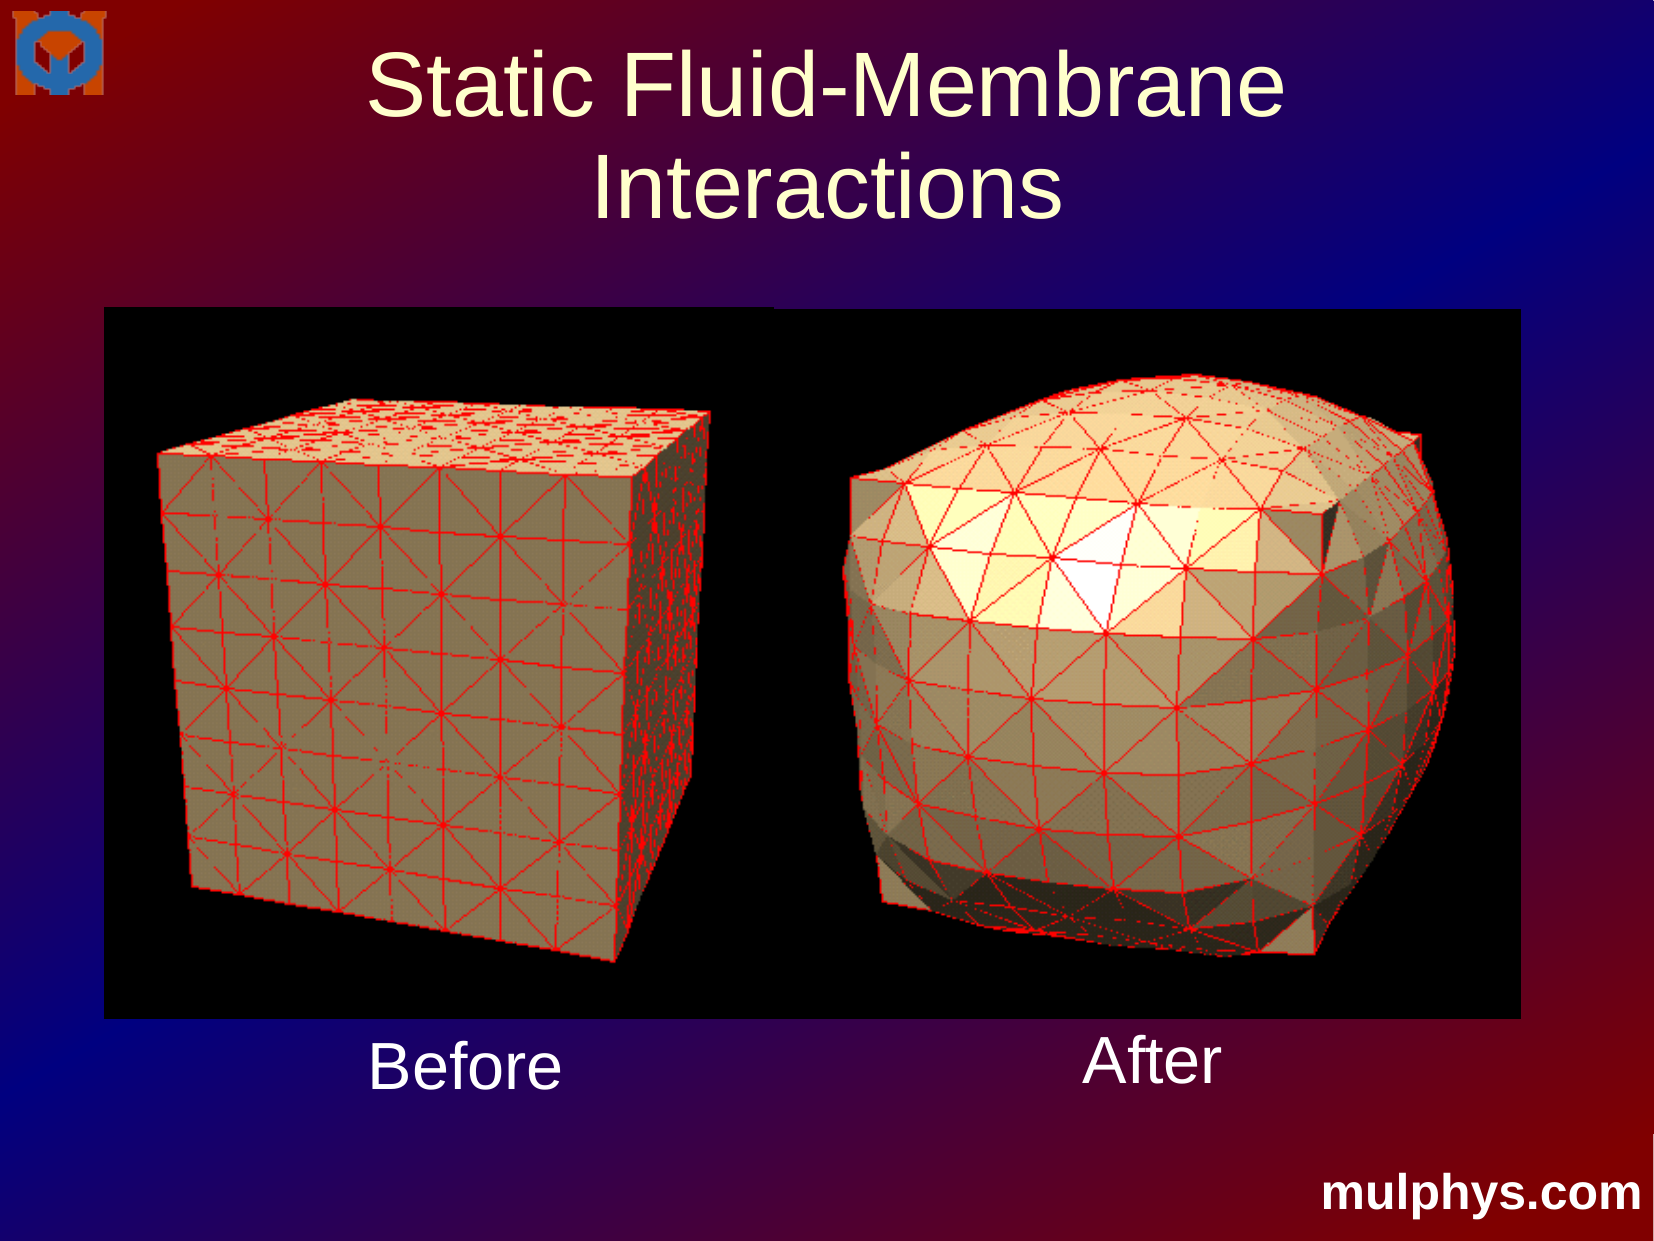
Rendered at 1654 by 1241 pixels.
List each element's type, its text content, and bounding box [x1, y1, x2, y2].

text_box mulphys.com [1320, 1164, 1643, 1230]
picture [104, 307, 1521, 1019]
title Static Fluid-Membrane Interactions [121, 21, 1534, 250]
text_box After [1082, 1023, 1224, 1107]
text_box Before [367, 1029, 565, 1113]
picture [11, 11, 110, 95]
